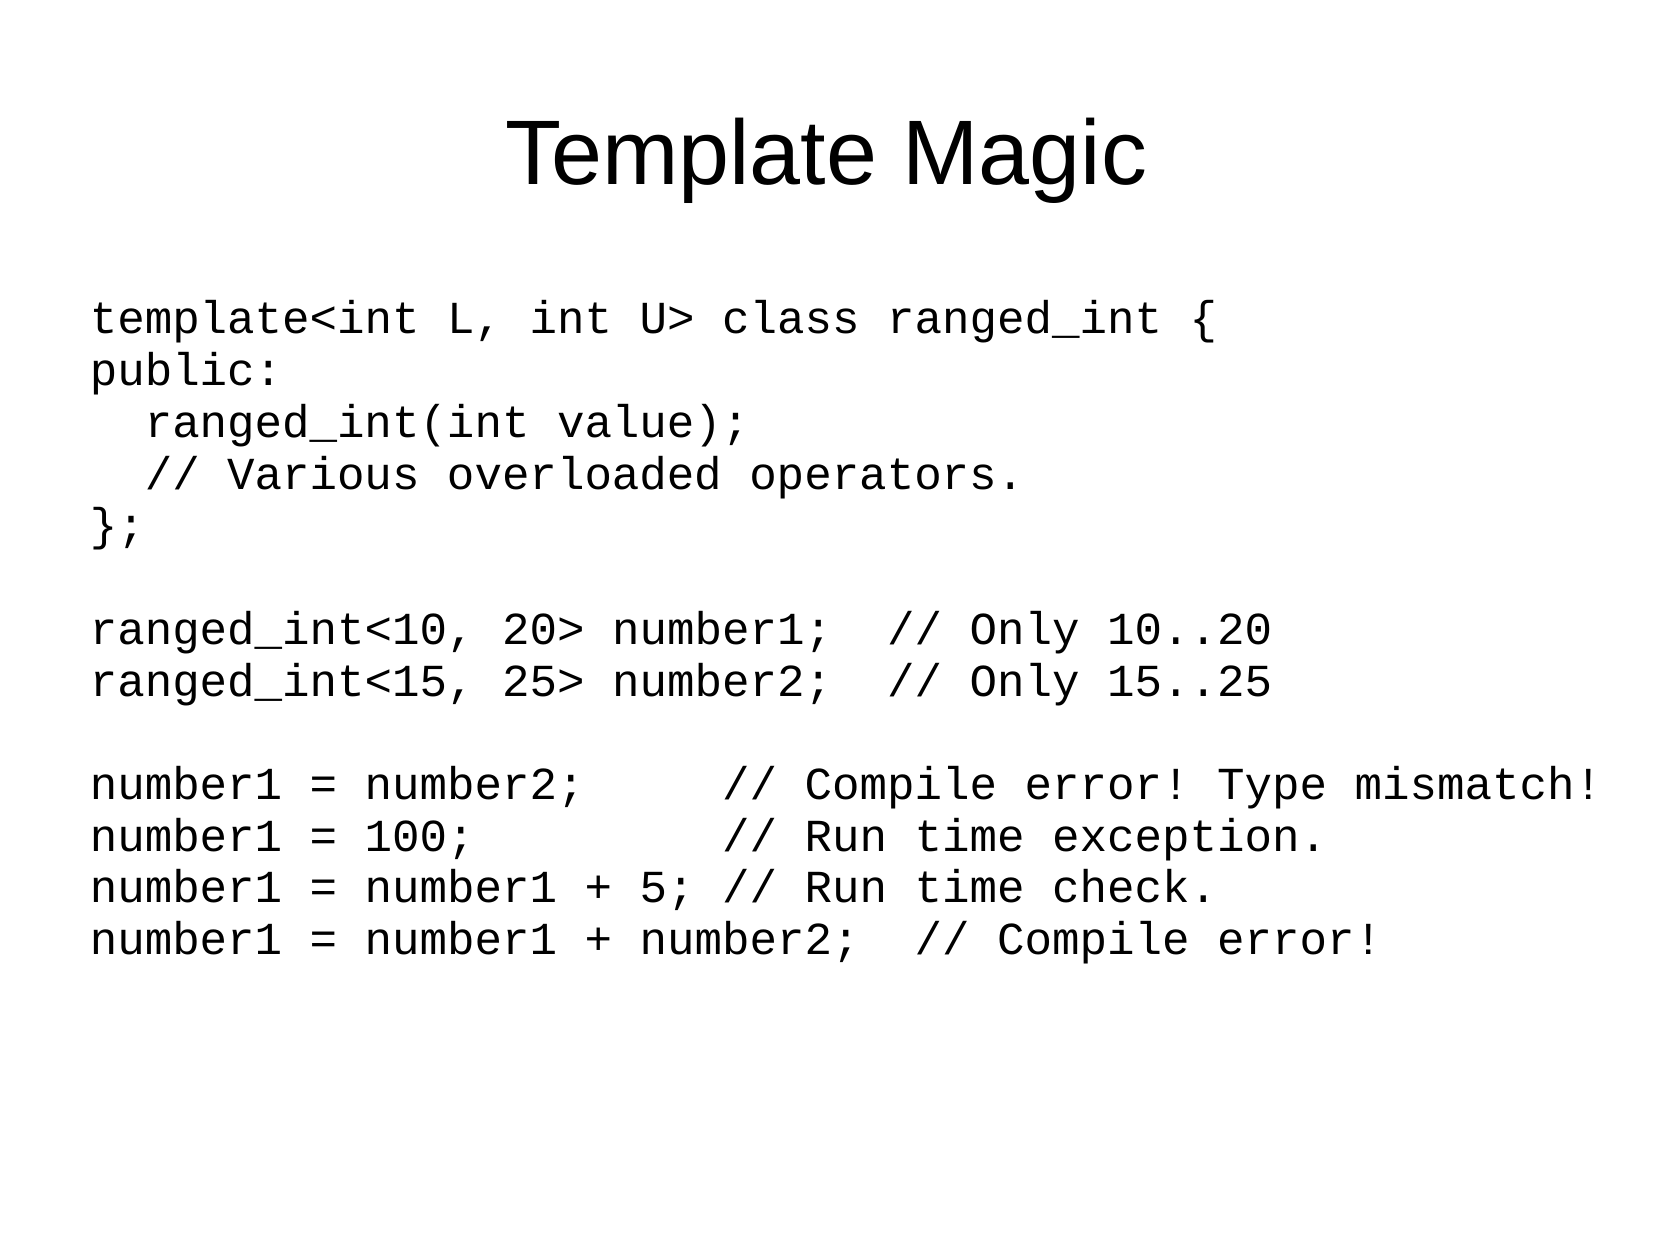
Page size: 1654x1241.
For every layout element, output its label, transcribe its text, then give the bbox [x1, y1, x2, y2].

title Template Magic [82, 49, 1571, 257]
text_box template<int L, int U> class ranged_int { public: ranged_int(int value); // Various overloaded operators. }; ranged_int<10, 20> number1; // Only 10..20 ranged_int<15, 25> number2; // Only 15..25 number1 = number2; // Compile error! Type mismatch! number1 = 100; // Run time exception. number1 = number1 + 5; // Run time check. number1 = number1 + number2; // Compile error! [75, 288, 1618, 938]
